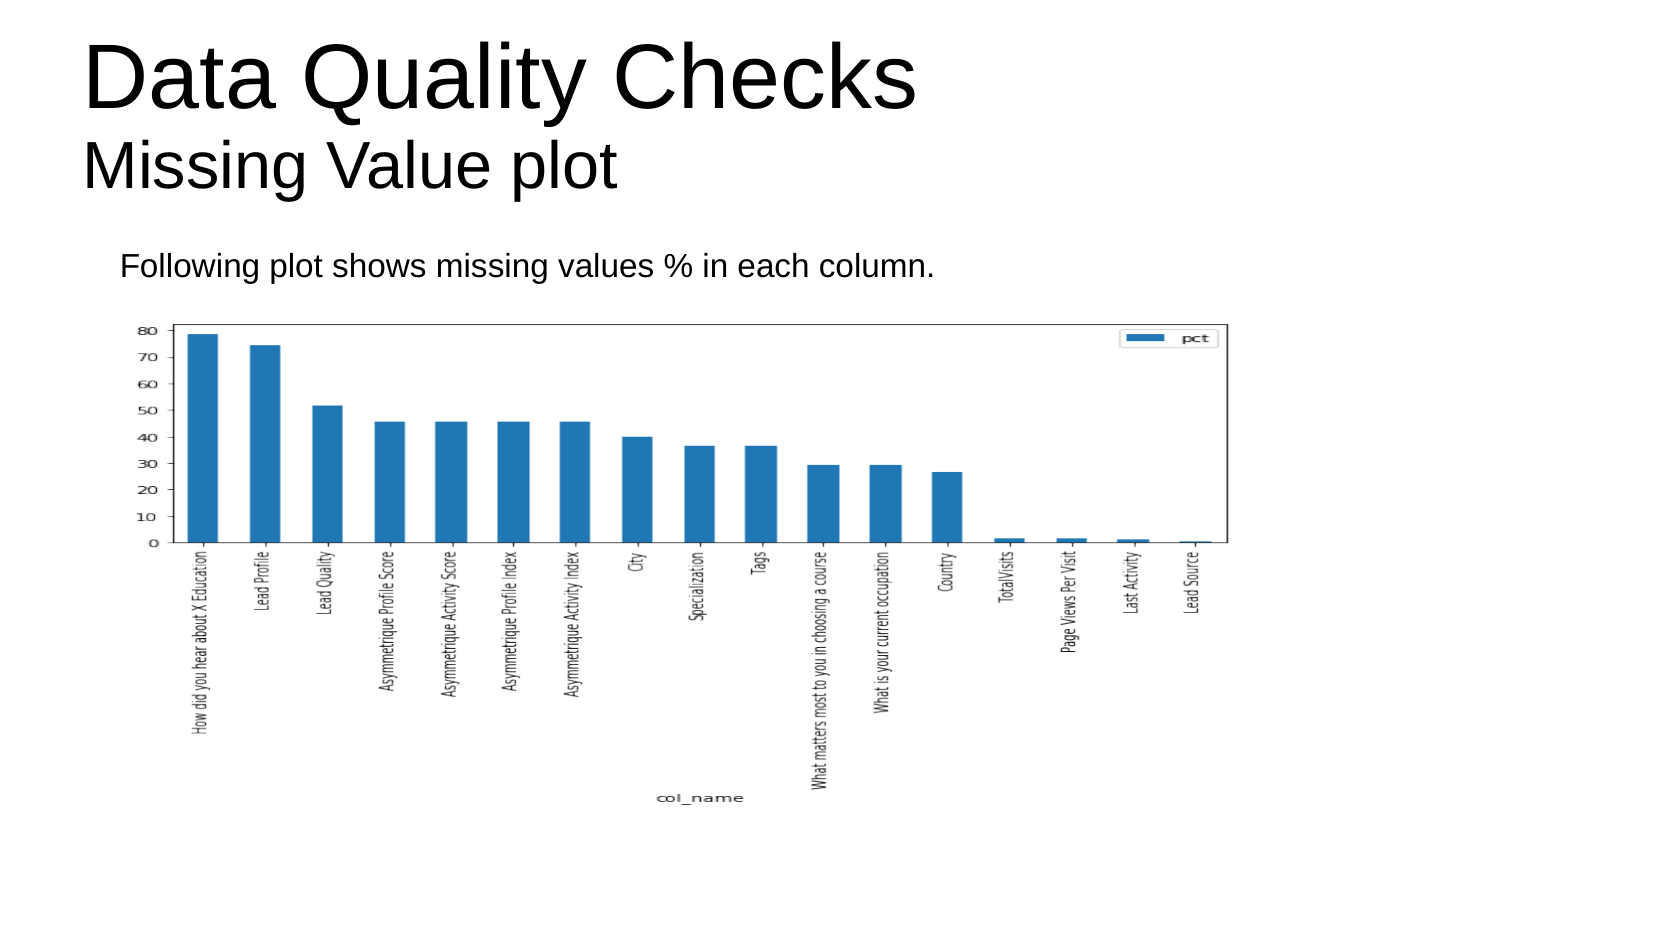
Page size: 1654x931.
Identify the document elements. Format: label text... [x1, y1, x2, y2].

title Data Quality Checks Missing Value plot [82, 25, 1571, 204]
text_box Following plot shows missing values % in each column. [105, 240, 1381, 346]
picture [122, 314, 1246, 811]
